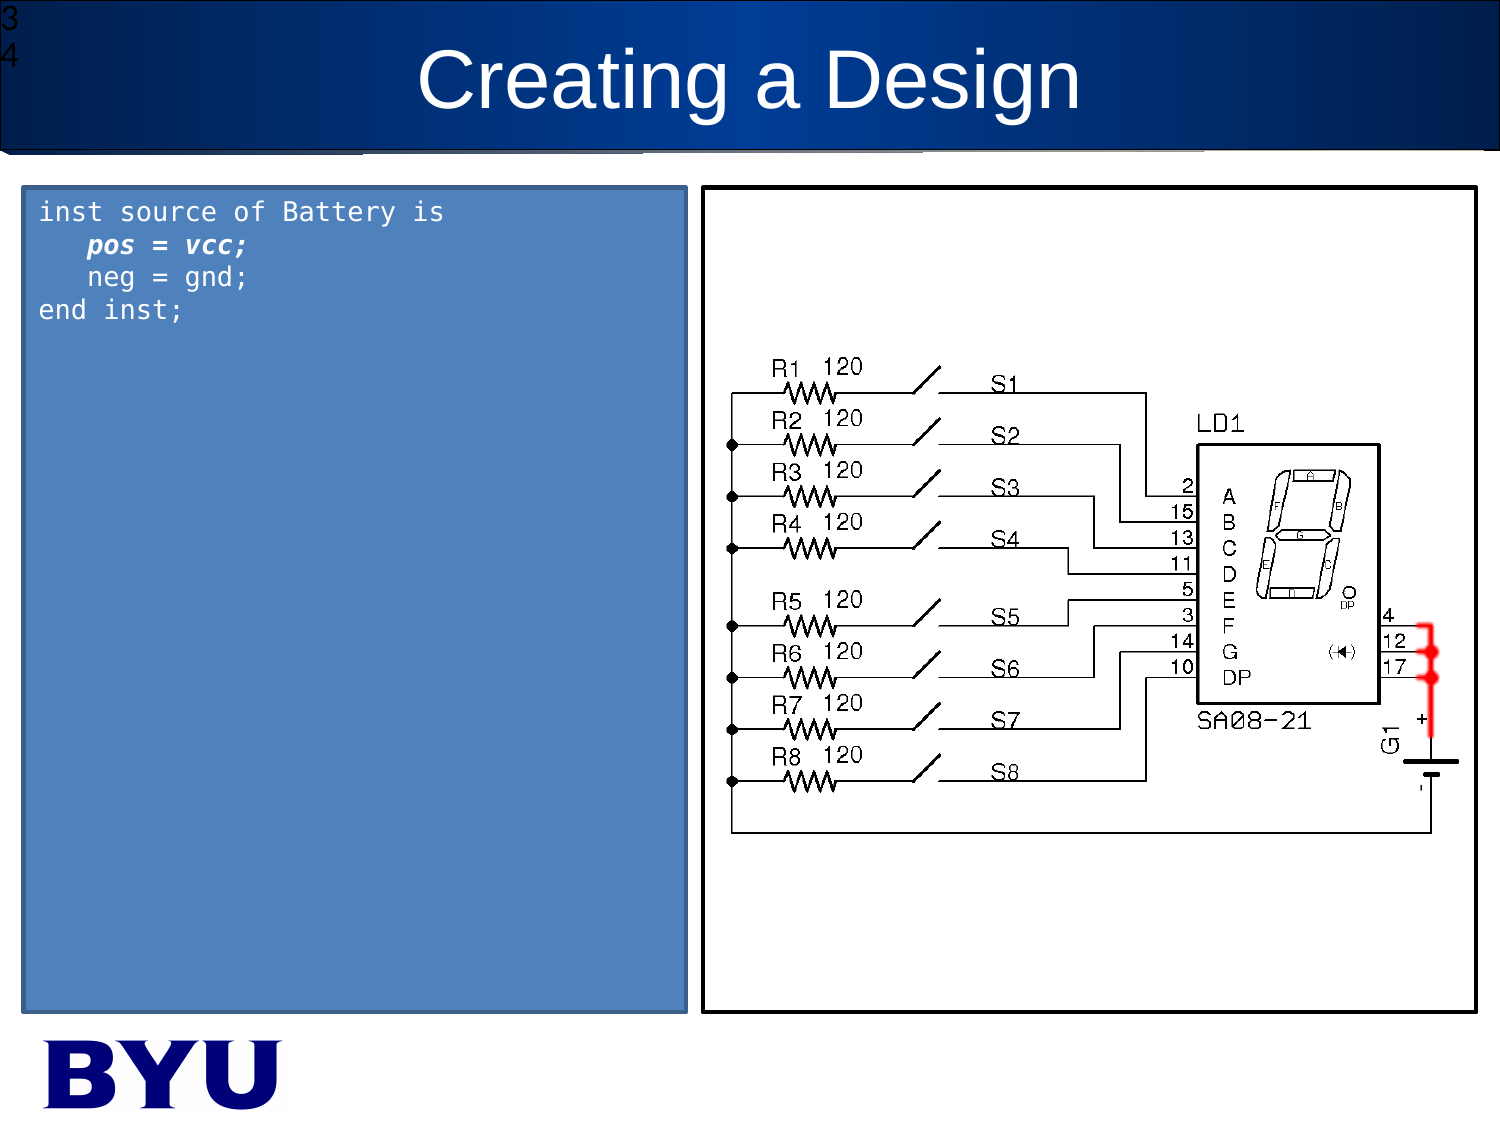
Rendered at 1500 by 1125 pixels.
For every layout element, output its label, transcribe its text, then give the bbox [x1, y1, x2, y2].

picture [37, 1039, 288, 1111]
picture [714, 338, 1471, 853]
text_box inst source of Battery is pos = vcc; neg = gnd; end inst; [23, 187, 686, 1013]
title Creating a Design [75, 0, 1425, 150]
text_box [702, 187, 1477, 1013]
